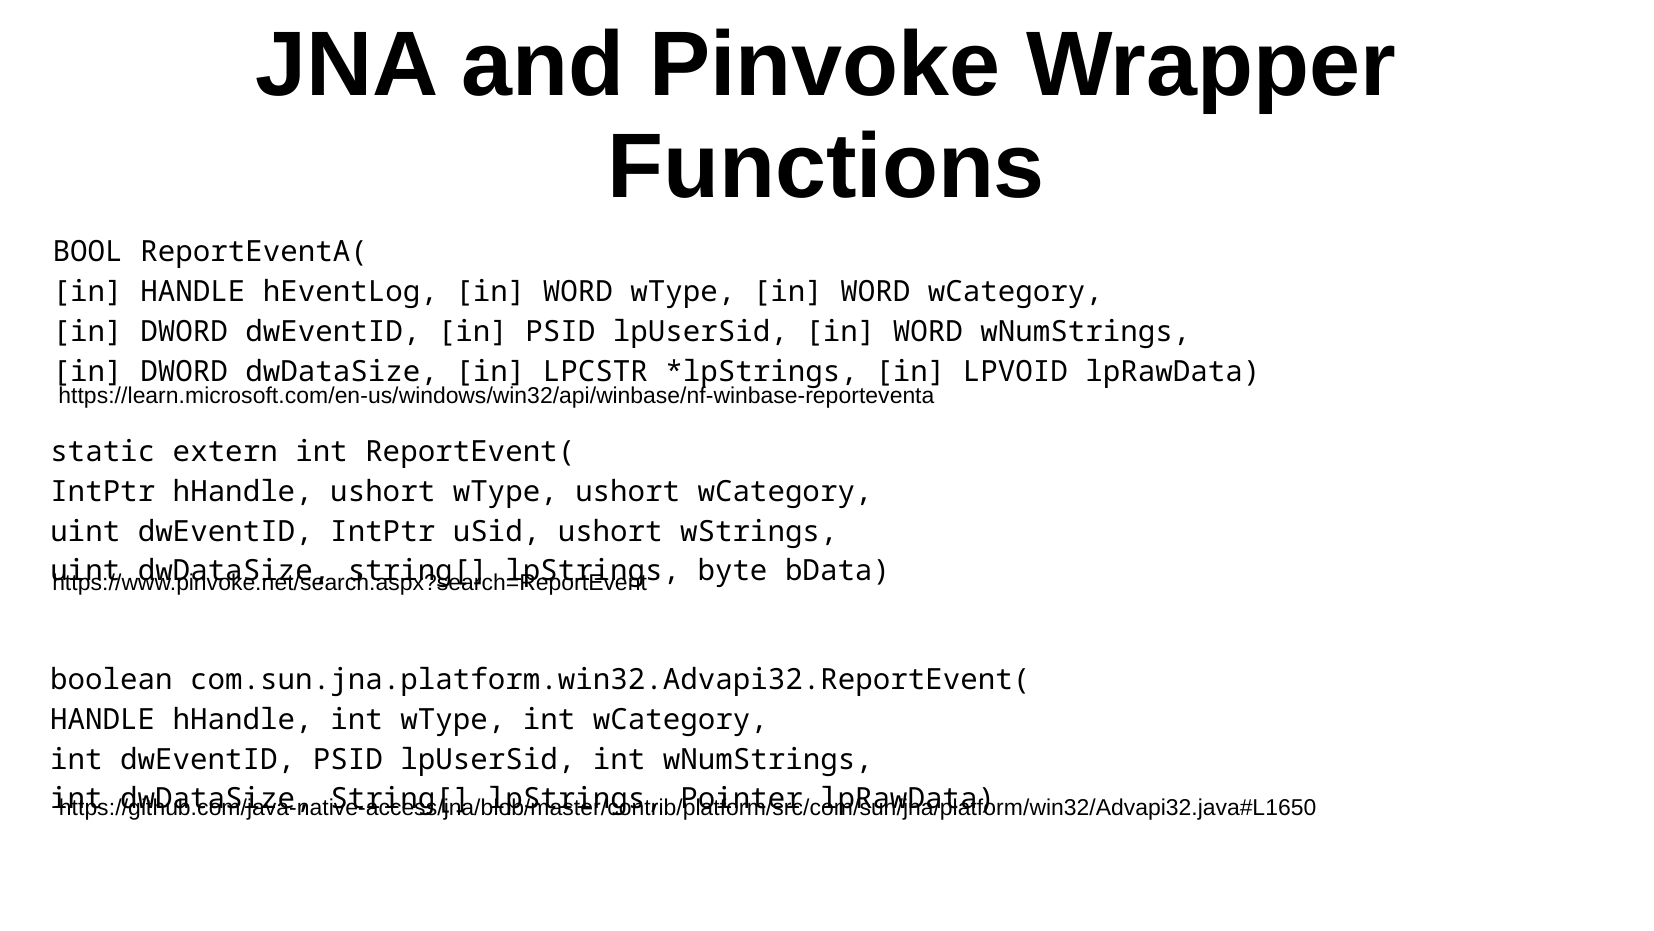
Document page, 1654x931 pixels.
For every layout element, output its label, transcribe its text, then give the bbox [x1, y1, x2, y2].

text_box BOOL ReportEventA( [in] HANDLE hEventLog, [in] WORD wType, [in] WORD wCategory, [in] DWORD dwEventID, [in] PSID lpUserSid, [in] WORD wNumStrings, [in] DWORD dwDataSize, [in] LPCSTR *lpStrings, [in] LPVOID lpRawData) [37, 223, 1276, 376]
text_box boolean com.sun.jna.platform.win32.Advapi32.ReportEvent( HANDLE hHandle, int wType, int wCategory, int dwEventID, PSID lpUserSid, int wNumStrings, int dwDataSize, String[] lpStrings, Pointer lpRawData) [35, 651, 1651, 803]
text_box https://www.pinvoke.net/search.aspx?search=ReportEvent [37, 562, 1339, 620]
title JNA and Pinvoke Wrapper Functions [82, 12, 1571, 218]
text_box static extern int ReportEvent( IntPtr hHandle, ushort wType, ushort wCategory, uint dwEventID, IntPtr uSid, ushort wStrings, uint dwDataSize, string[] lpStrings, byte bData) [35, 422, 1626, 609]
text_box https://github.com/java-native-access/jna/blob/master/contrib/platform/src/com/sun/jna/platform/win32/Advapi32.java#L1650 [44, 787, 1654, 887]
text_box https://learn.microsoft.com/en-us/windows/win32/api/winbase/nf-winbase-reporteventa [43, 375, 1501, 432]
